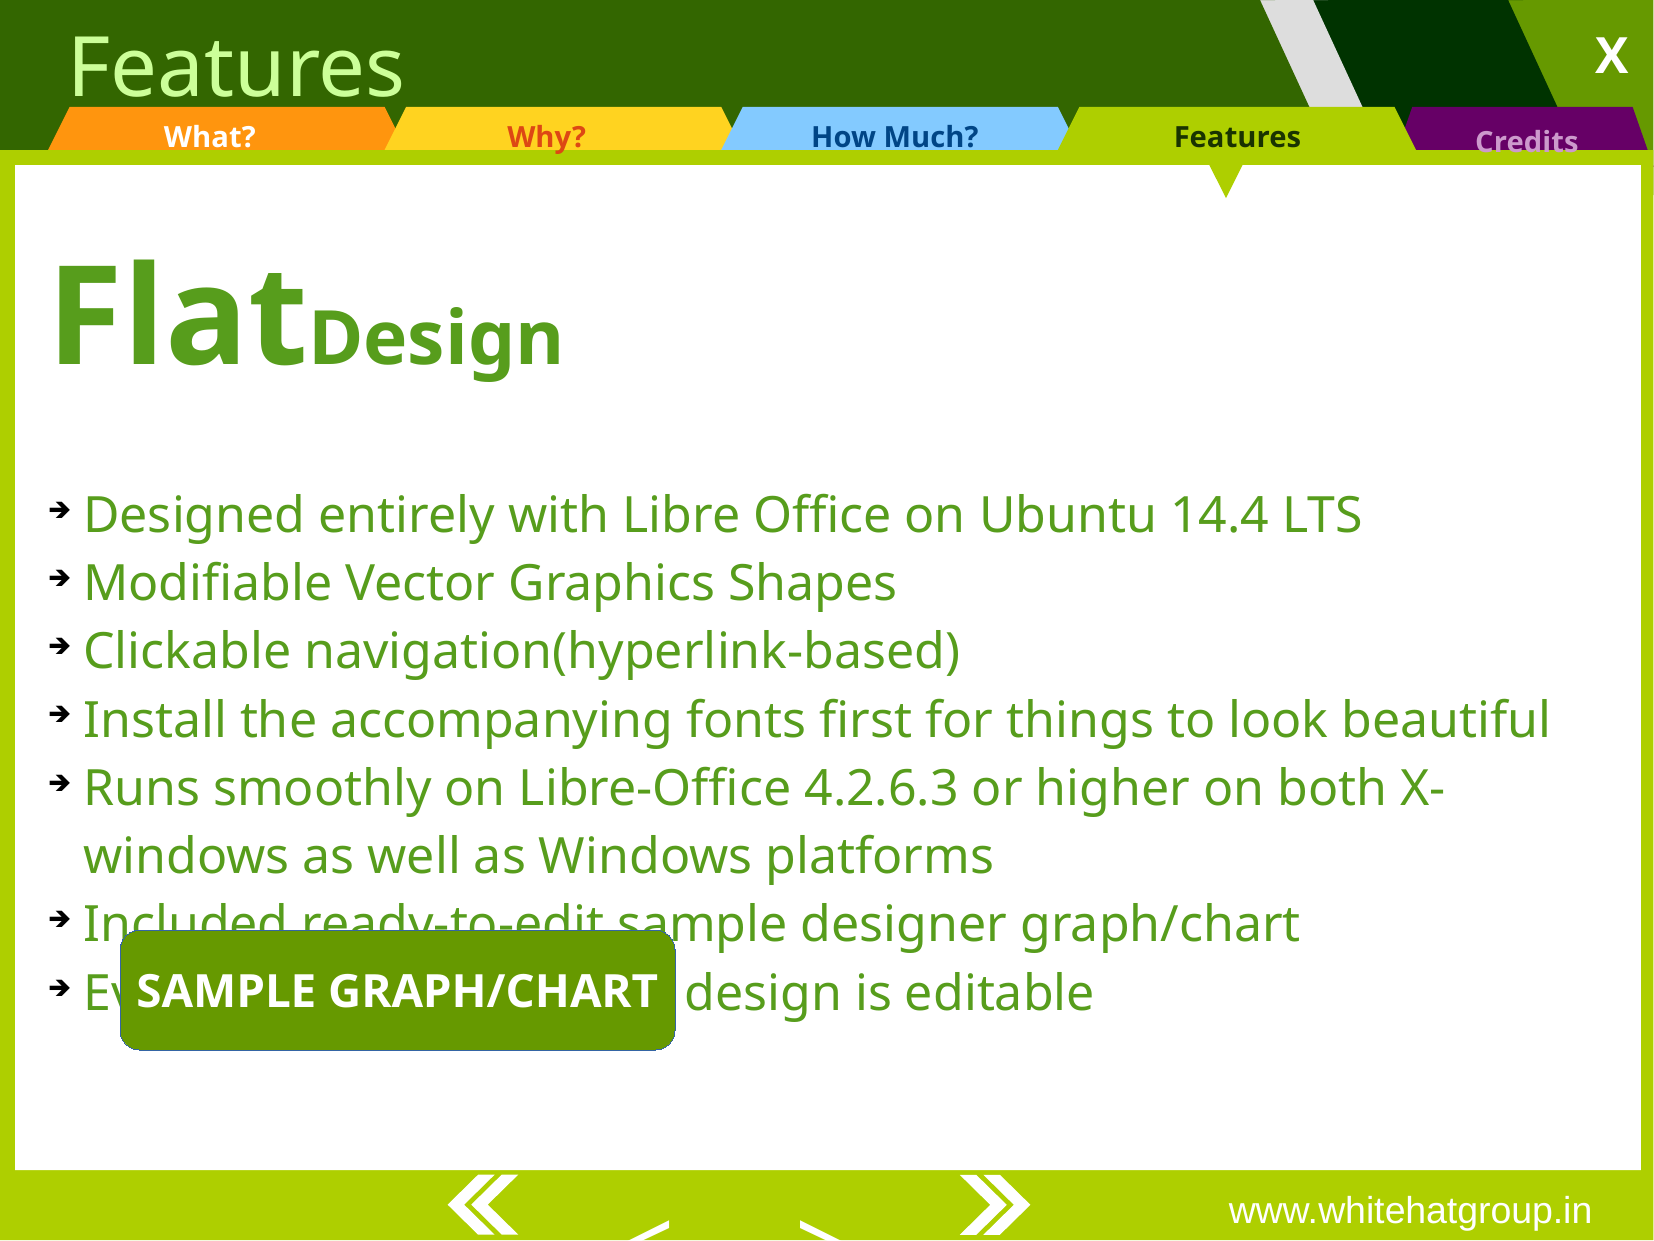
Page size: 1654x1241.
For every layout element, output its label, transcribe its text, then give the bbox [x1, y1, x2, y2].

text_box > [756, 1167, 892, 1241]
text_box Why? [426, 108, 667, 157]
text_box What? [90, 108, 331, 157]
text_box < [578, 1167, 714, 1241]
text_box [0, 0, 1654, 1241]
text_box Credits [1406, 114, 1647, 163]
text_box www.whitehatgroup.in [1193, 1181, 1629, 1239]
text_box Features [1117, 108, 1358, 157]
text_box FlatDesign Designed entirely with Libre Office on Ubuntu 14.4 LTS Modifiable Vector Graphics Shapes Clickable navigation(hyperlink-based) Install the accompanying fonts first for things to look beautiful Runs smoothly on Libre-Office 4.2.6.3 or higher on both X-windows as well as Windows platforms Included ready-to-edit sample designer graph/chart Every square-pixel of this design is editable [33, 210, 1606, 1098]
text_box How Much? [775, 108, 1016, 157]
text_box Features [53, 0, 1021, 109]
text_box X [1580, 12, 1654, 150]
text_box SAMPLE GRAPH/CHART [120, 930, 676, 1051]
